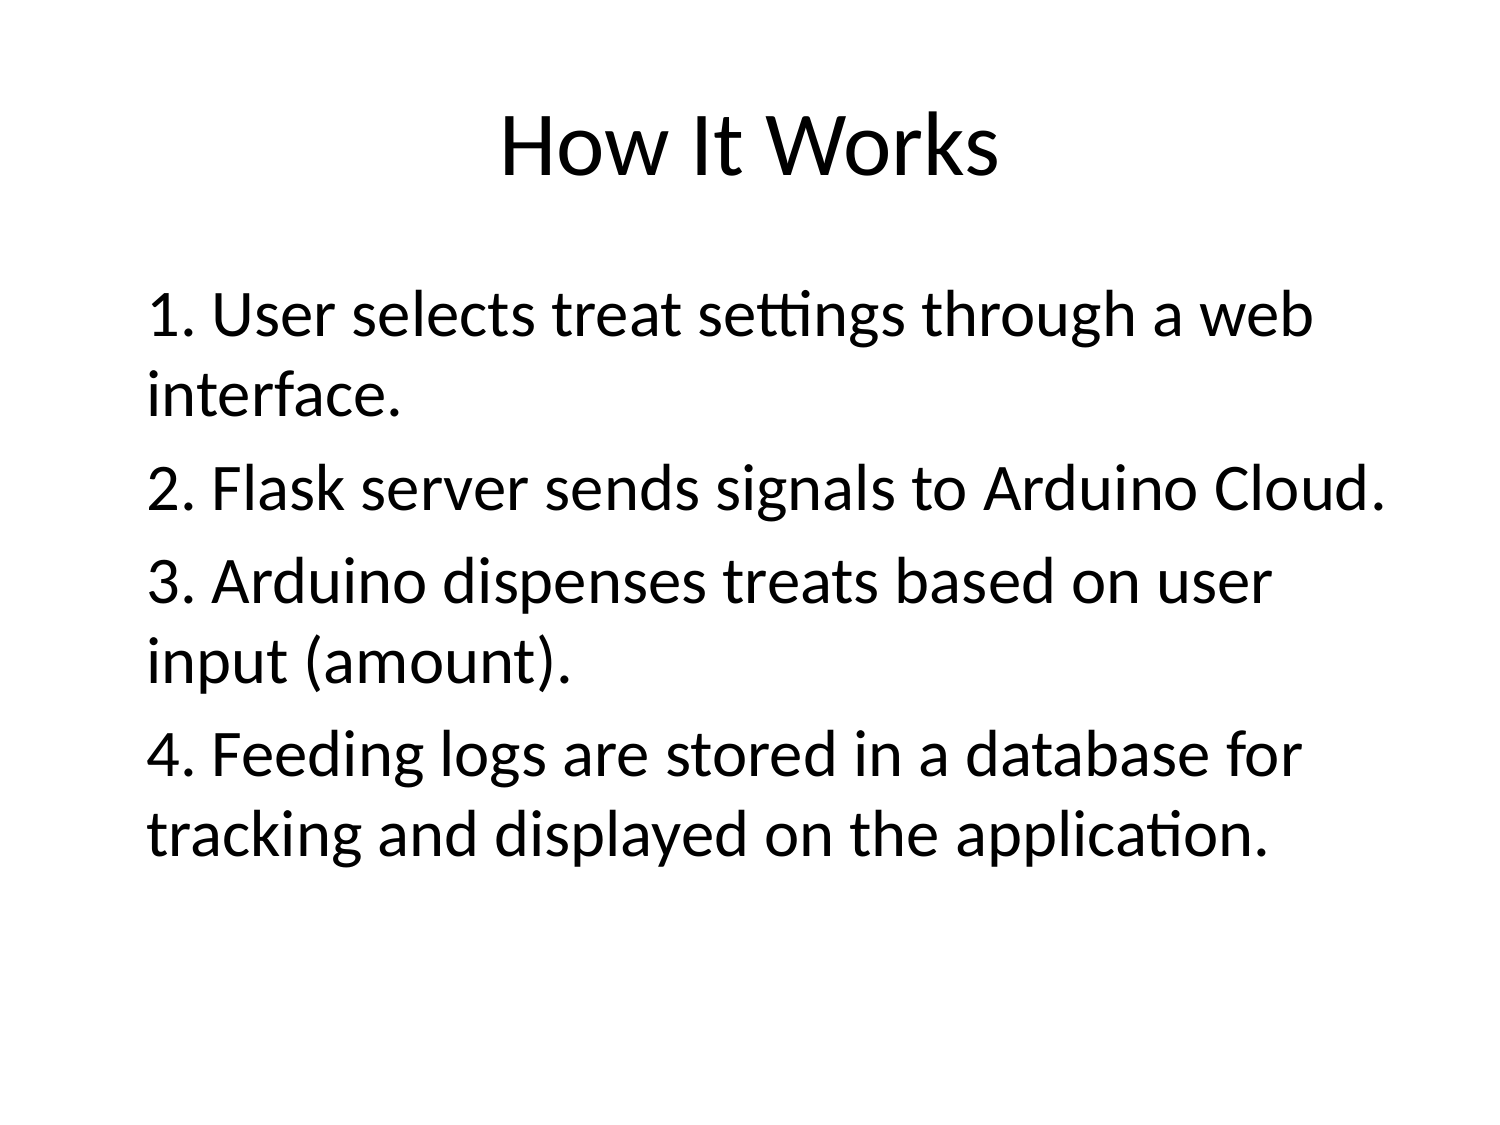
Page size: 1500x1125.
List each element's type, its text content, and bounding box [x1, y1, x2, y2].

title How It Works [75, 45, 1425, 233]
list 1. User selects treat settings through a web interface. 2. Flask server sends signals to Arduino Cloud. 3. Arduino dispenses treats based on user input (amount). 4. Feeding logs are stored in a database for tracking and displayed on the application. [75, 262, 1425, 1005]
